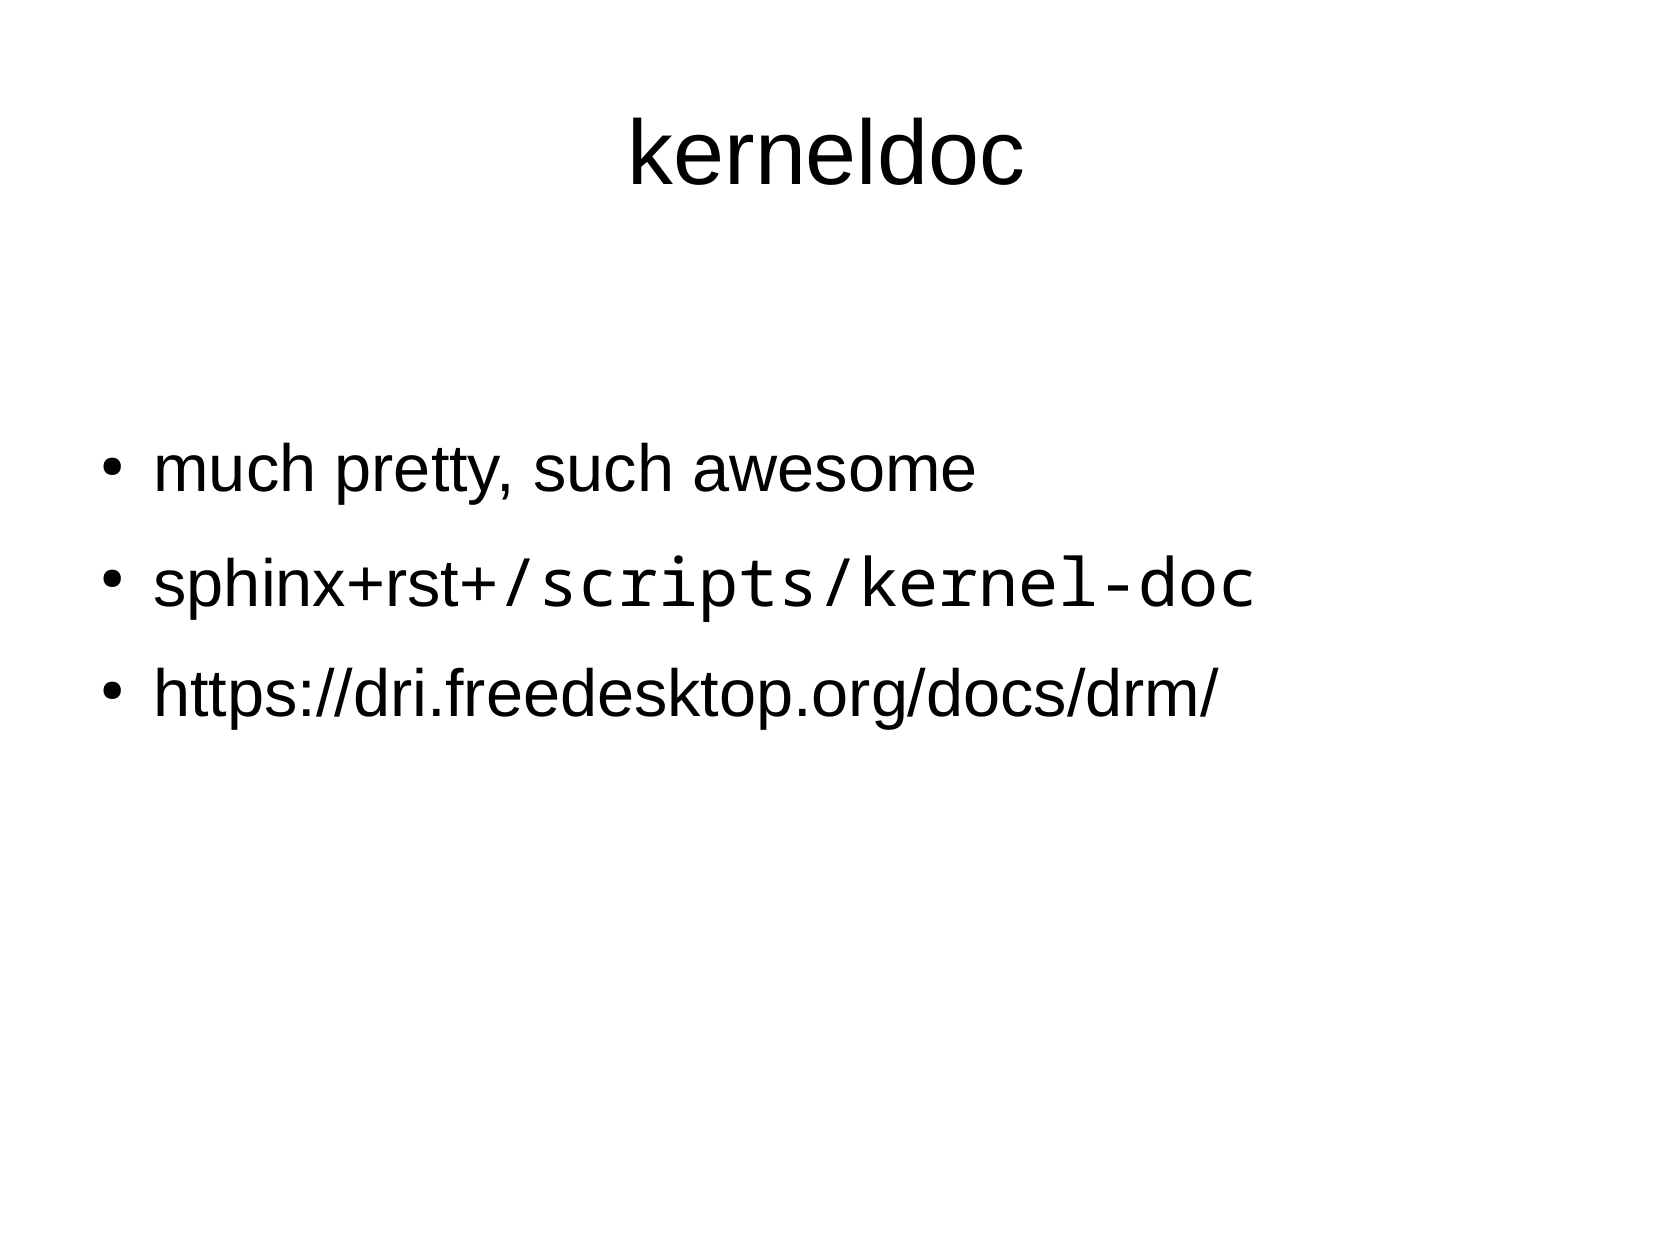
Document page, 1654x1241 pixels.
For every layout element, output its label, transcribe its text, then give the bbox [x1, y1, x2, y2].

list much pretty, such awesome sphinx+rst+/scripts/kernel-doc https://dri.freedesktop.org/docs/drm/ [82, 431, 1571, 1021]
title kerneldoc [82, 49, 1571, 257]
